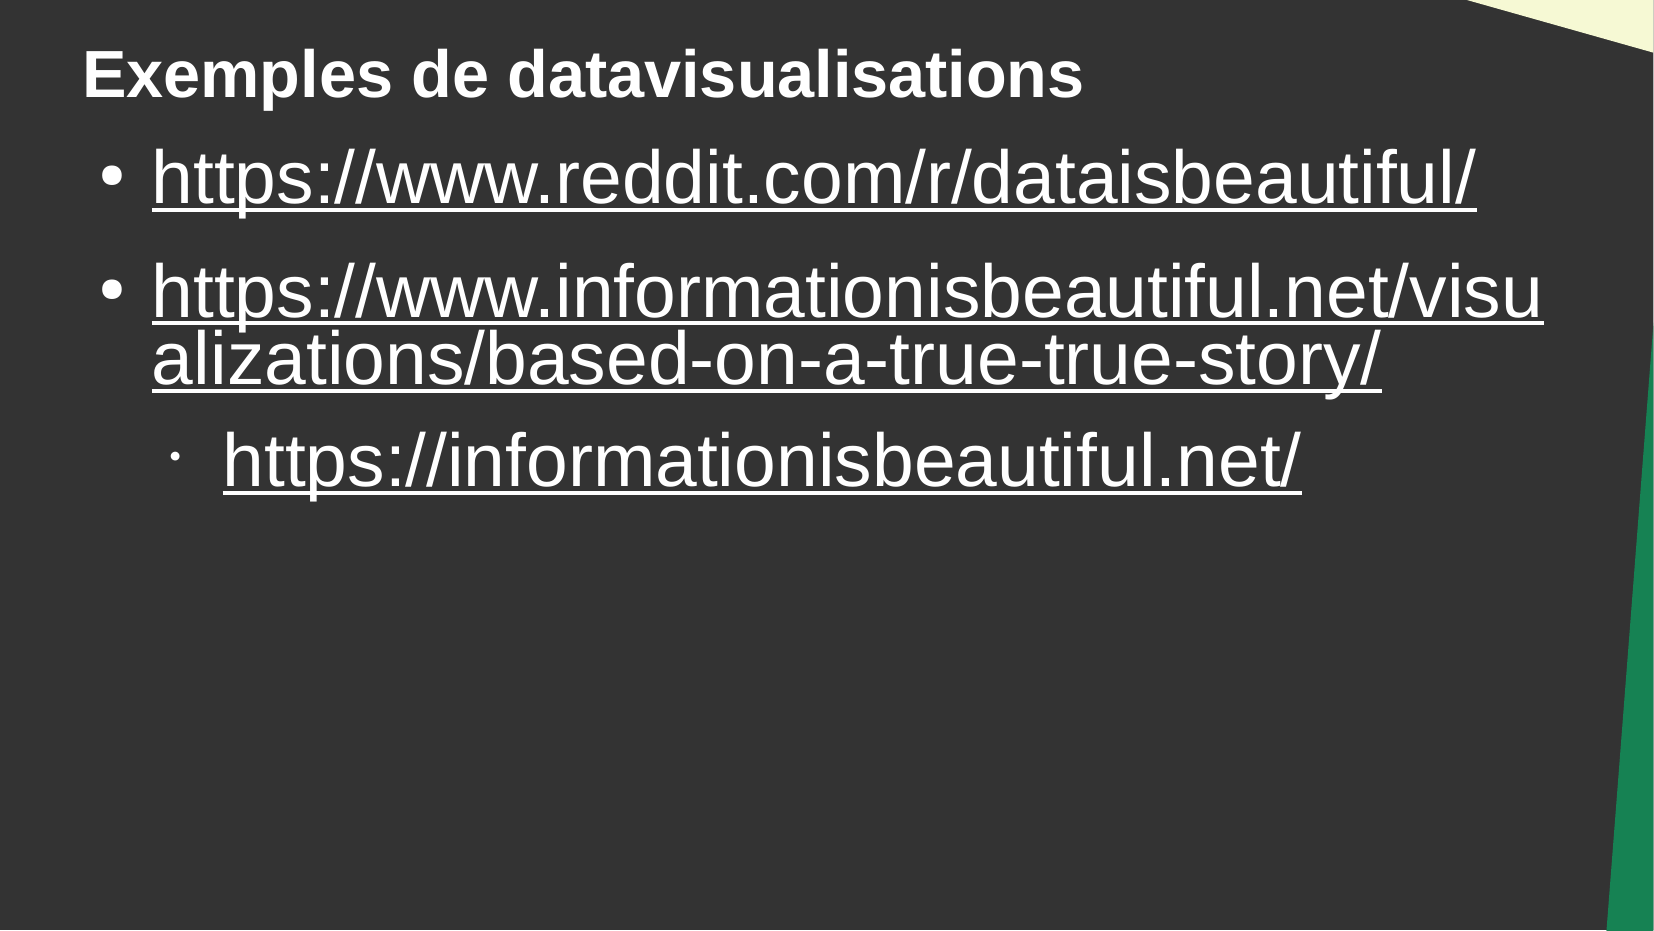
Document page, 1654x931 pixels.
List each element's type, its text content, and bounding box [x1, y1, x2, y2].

text_box [1466, 0, 1654, 53]
text_box [1606, 316, 1654, 931]
list https://www.reddit.com/r/dataisbeautiful/ https://www.informationisbeautiful.net/visualizations/based-on-a-true-true-story/ https://informationisbeautiful.net/ [80, 135, 1560, 532]
title Exemples de datavisualisations [82, 37, 1571, 115]
